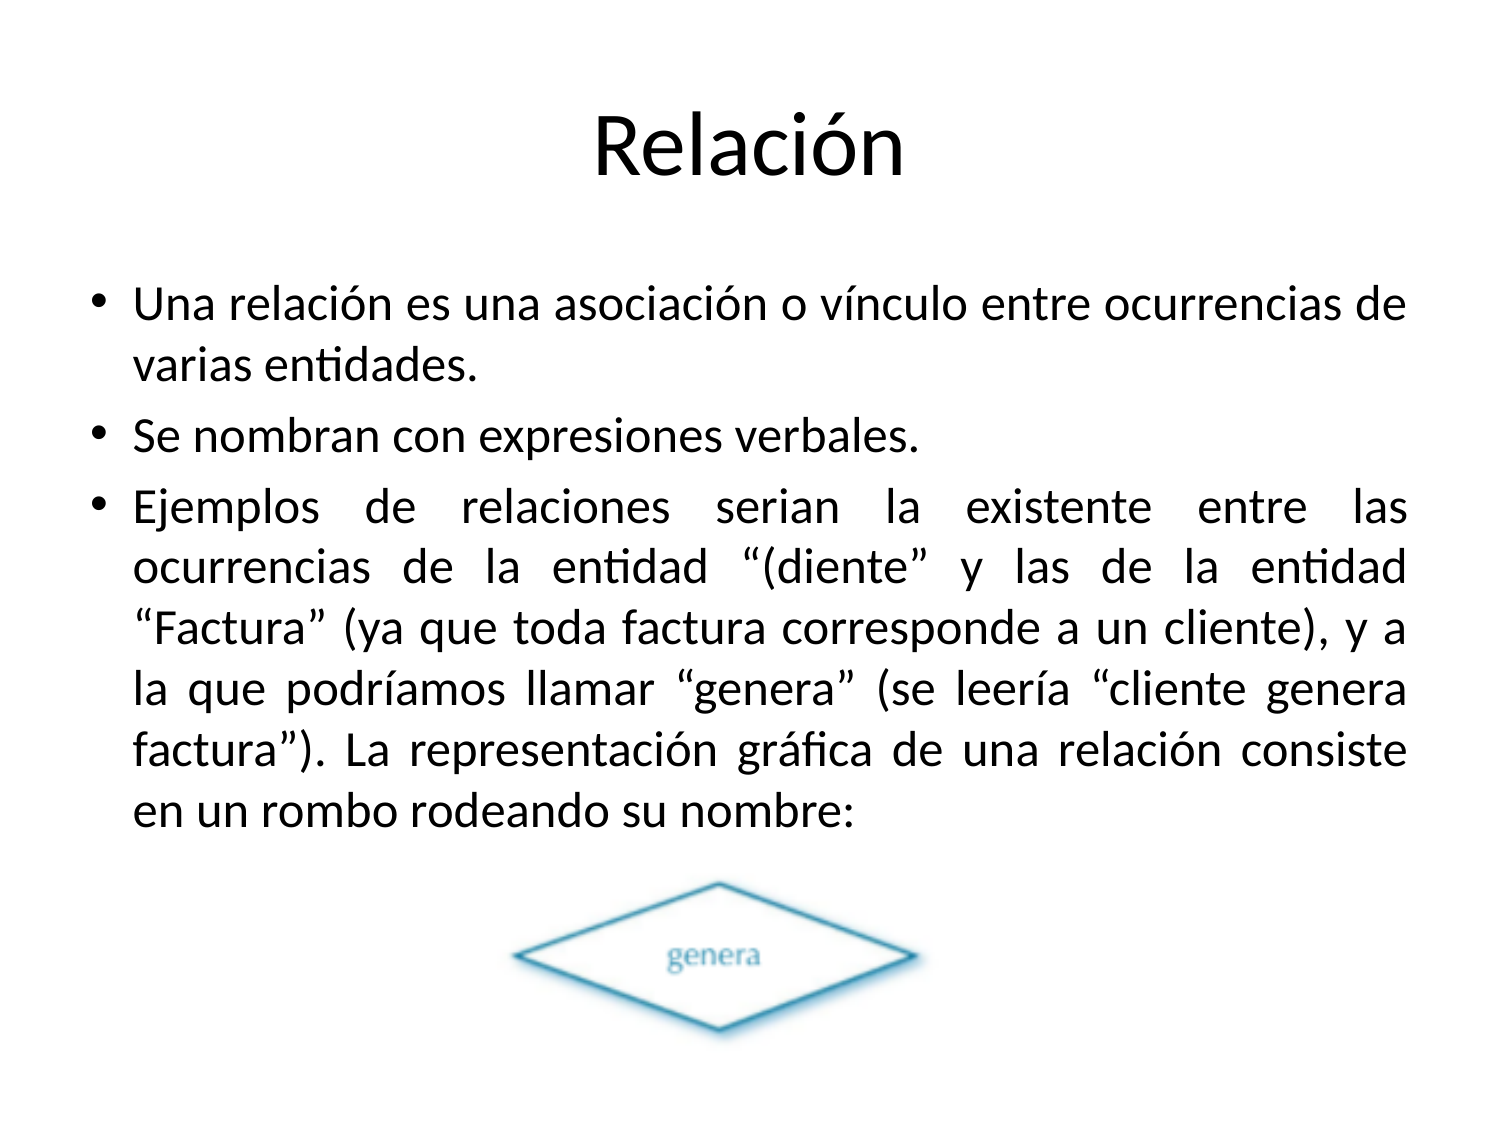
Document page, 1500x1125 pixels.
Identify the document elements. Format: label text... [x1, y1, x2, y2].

title Relación [75, 45, 1425, 233]
list Una relación es una asociación o vínculo entre ocurrencias de varias entidades. Se nombran con expresiones verbales. Ejemplos de relaciones serian la existente entre las ocurrencias de la entidad “(diente” y las de la entidad “Factura” (ya que toda factura corresponde a un cliente), y a la que podríamos llamar “genera” (se leería “cliente genera factura”). La representación gráfica de una relación consiste en un rombo rodeando su nombre: [75, 262, 1425, 846]
picture [490, 845, 955, 1071]
